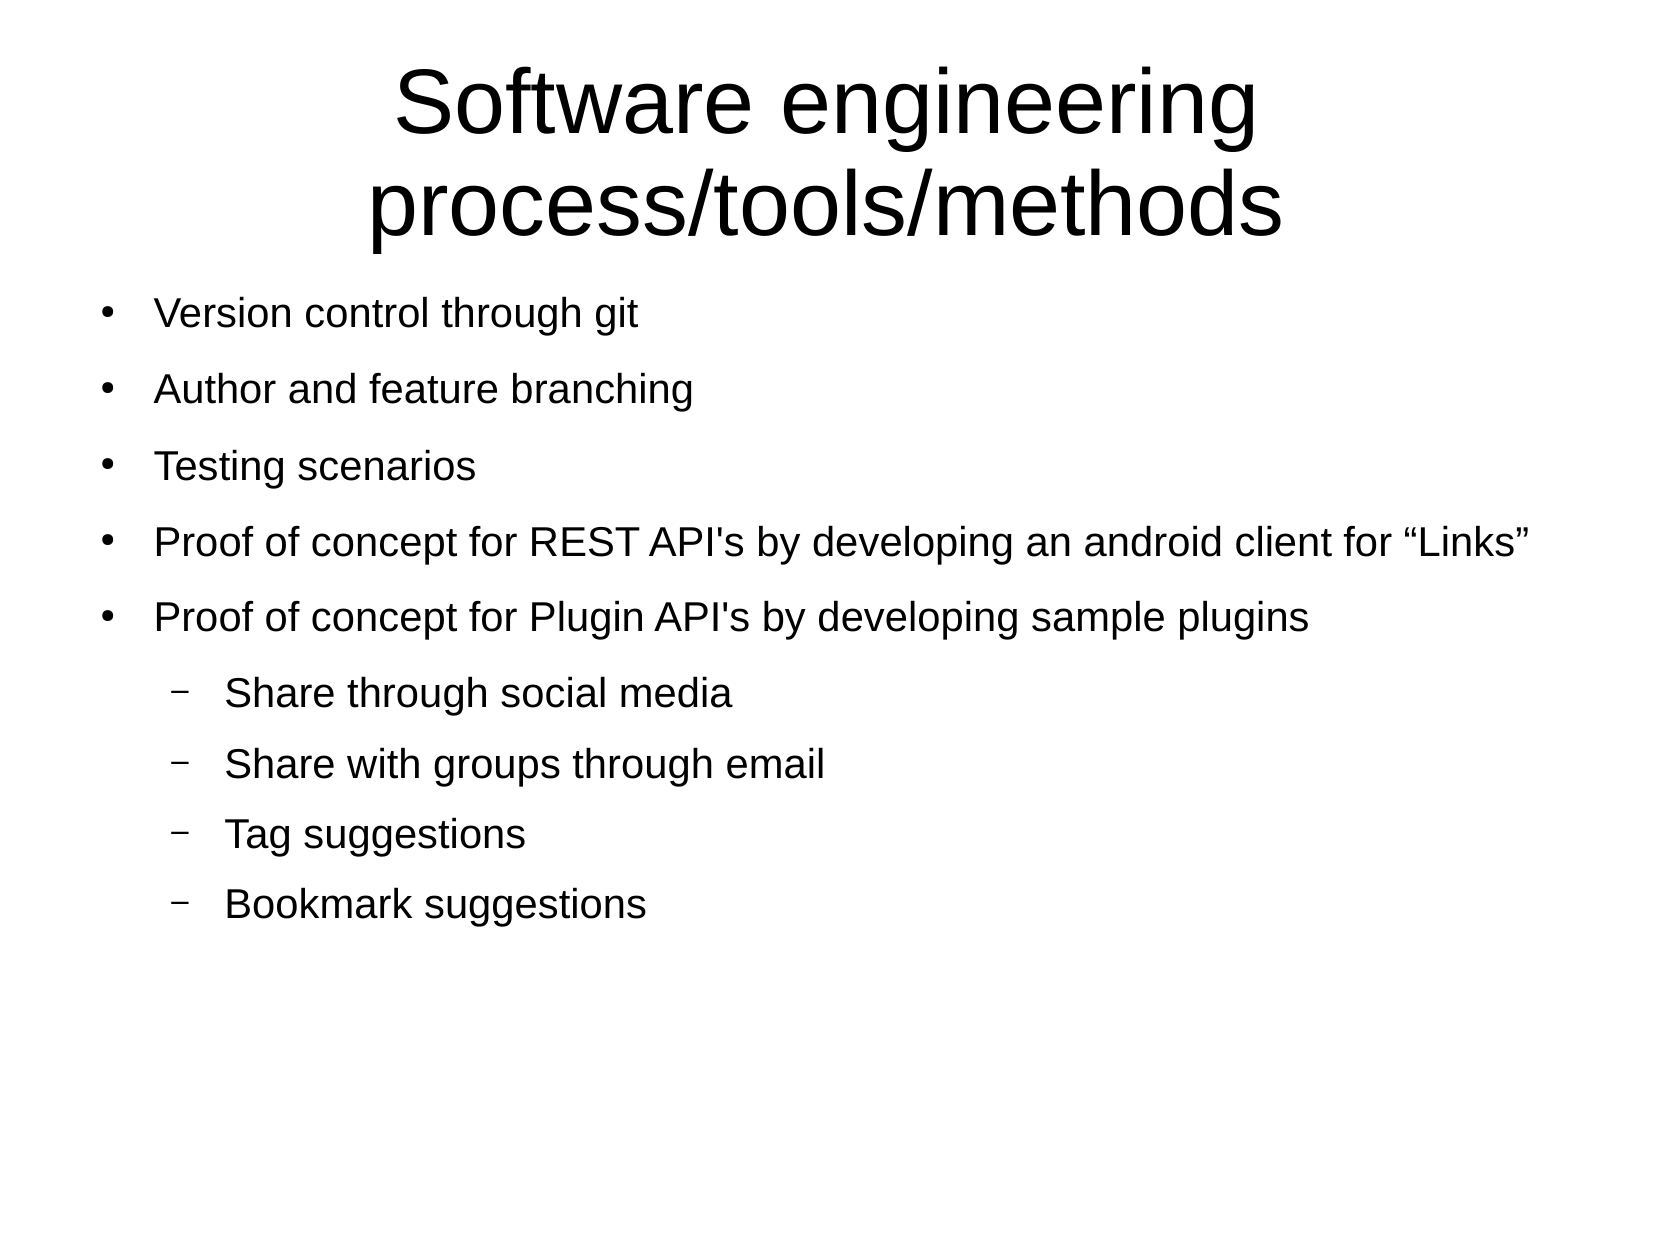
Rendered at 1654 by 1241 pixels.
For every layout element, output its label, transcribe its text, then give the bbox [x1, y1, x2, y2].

title Software engineering process/tools/methods [82, 49, 1571, 257]
list Version control through git Author and feature branching Testing scenarios Proof of concept for REST API's by developing an android client for “Links” Proof of concept for Plugin API's by developing sample plugins Share through social media Share with groups through email Tag suggestions Bookmark suggestions [82, 290, 1571, 1010]
